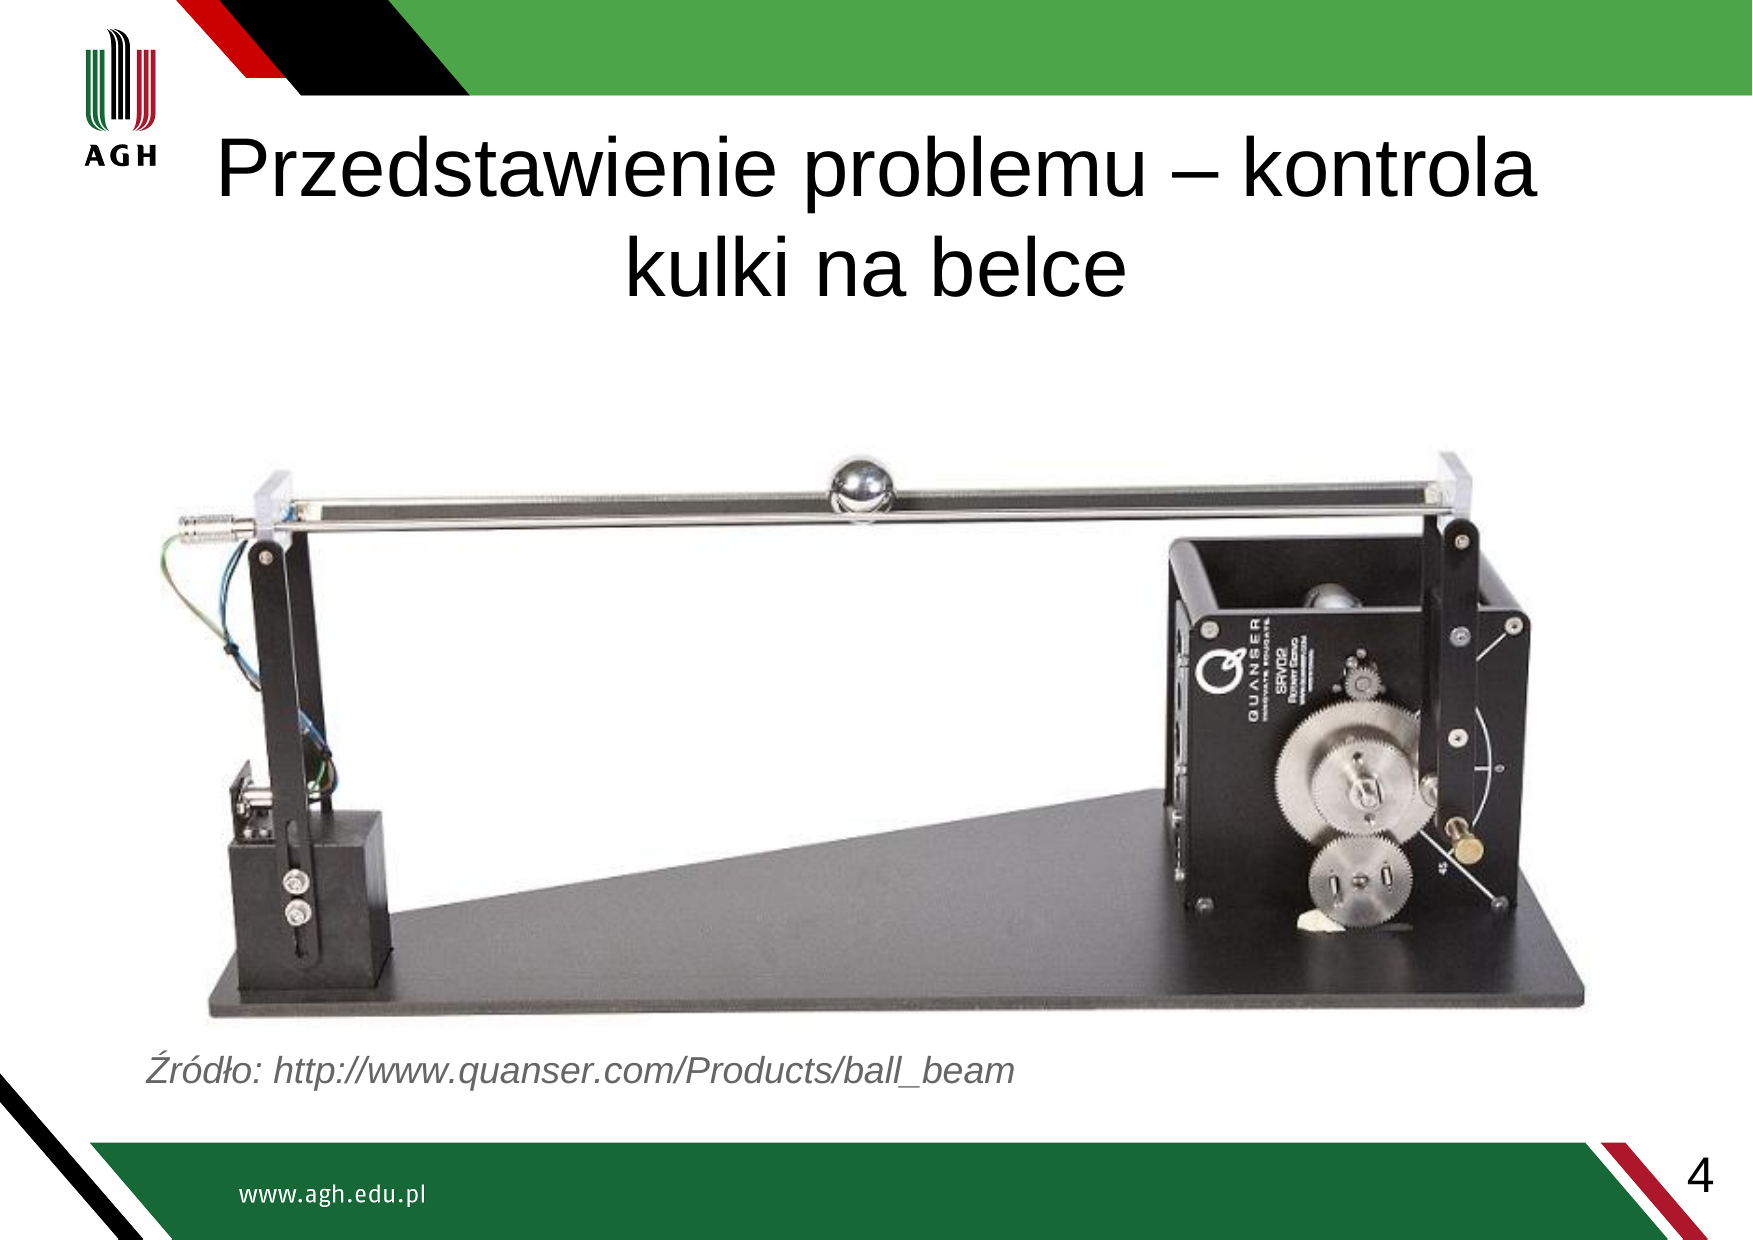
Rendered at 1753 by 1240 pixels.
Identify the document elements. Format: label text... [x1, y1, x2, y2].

picture [0, 0, 1753, 1240]
title Przedstawienie problemu – kontrola kulki na belce [131, 105, 1622, 323]
text_box Źródło: http://www.quanser.com/Products/ball_beam [131, 1038, 1028, 1099]
